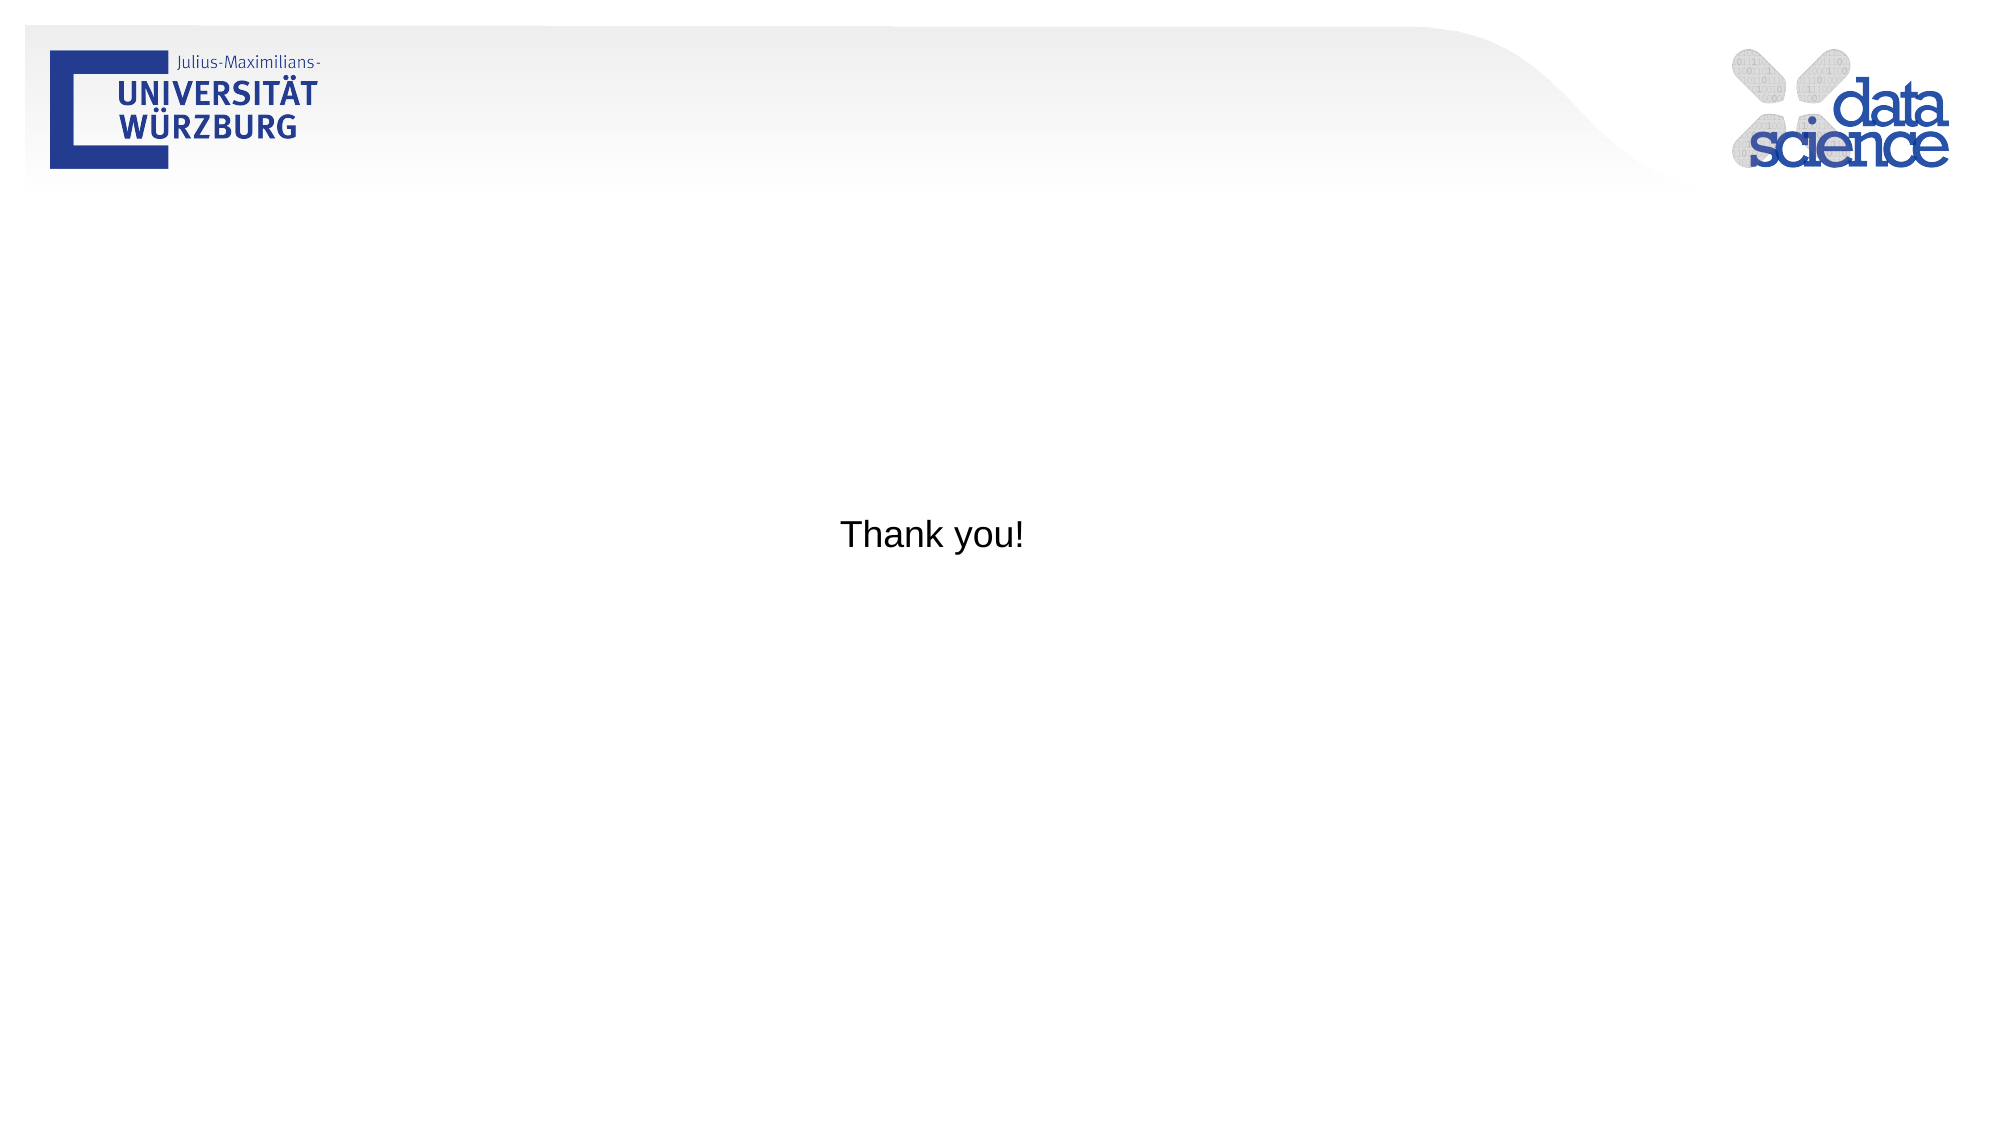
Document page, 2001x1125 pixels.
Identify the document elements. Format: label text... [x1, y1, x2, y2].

text_box Thank you! [825, 505, 1201, 563]
picture [1732, 49, 1949, 168]
picture [50, 50, 321, 169]
